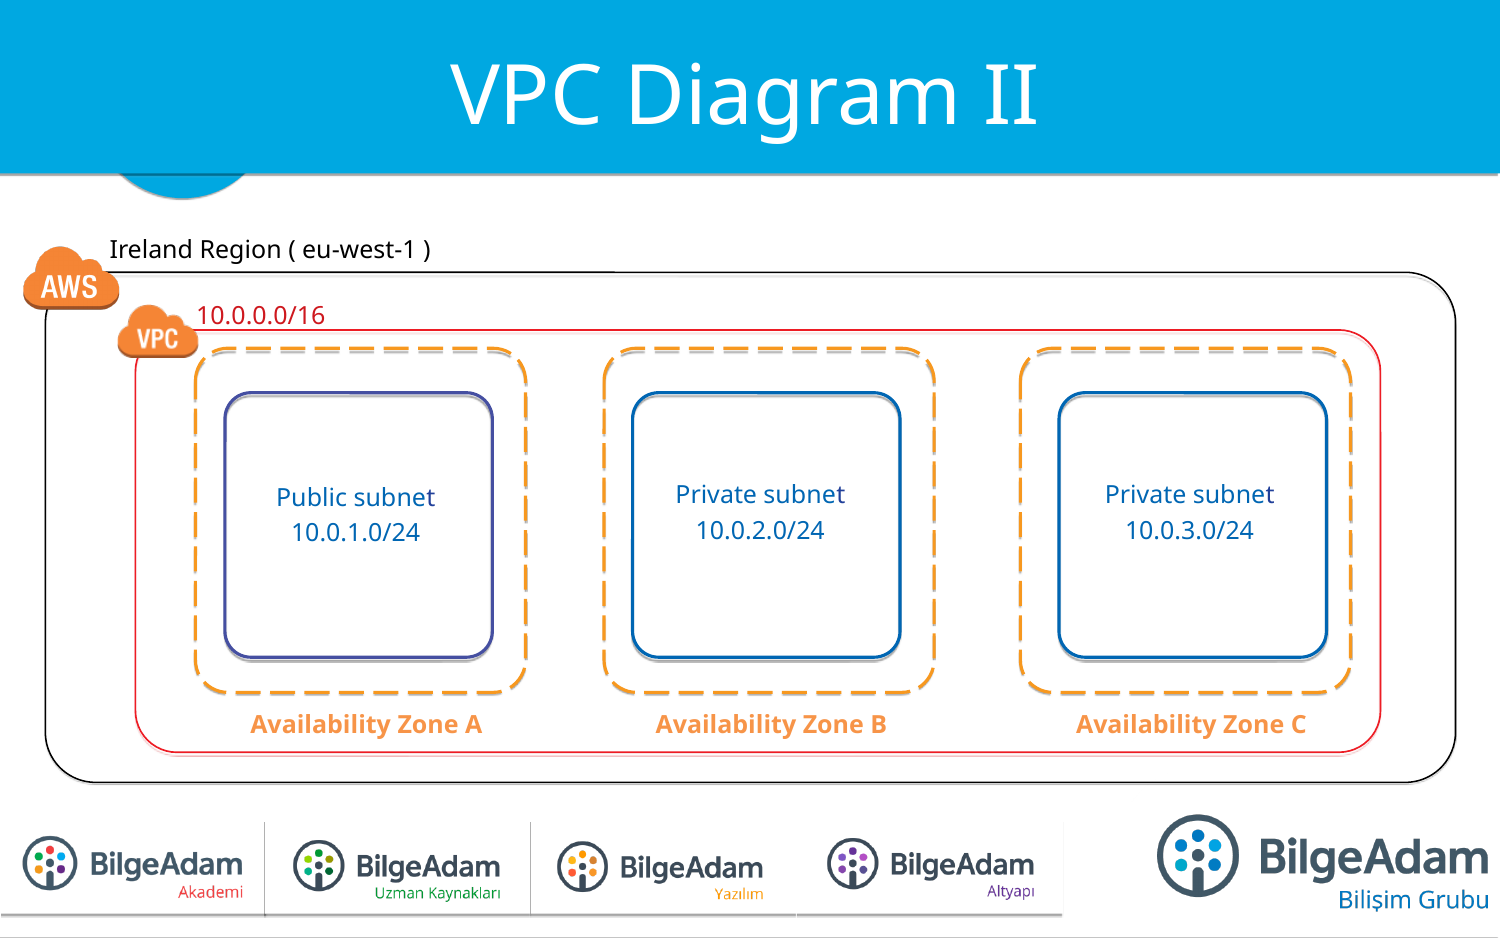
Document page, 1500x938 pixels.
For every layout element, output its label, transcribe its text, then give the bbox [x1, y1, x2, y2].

text_box Ireland Region ( eu-west-1 ) [94, 224, 484, 282]
title VPC Diagram II [88, 0, 1424, 198]
text_box Availability Zone B [585, 700, 958, 739]
text_box Private subnet 10.0.2.0/24 [635, 470, 885, 571]
picture [12, 830, 252, 903]
picture [283, 805, 509, 936]
text_box 10.0.0.0/16 [181, 290, 571, 348]
picture [1141, 803, 1500, 925]
picture [547, 805, 772, 935]
text_box Availability Zone A [180, 700, 553, 739]
text_box Availability Zone C [1005, 700, 1378, 739]
picture [817, 803, 1043, 934]
text_box Public subnet 10.0.1.0/24 [230, 473, 481, 573]
picture [20, 227, 199, 358]
text_box Private subnet 10.0.3.0/24 [1064, 470, 1315, 571]
